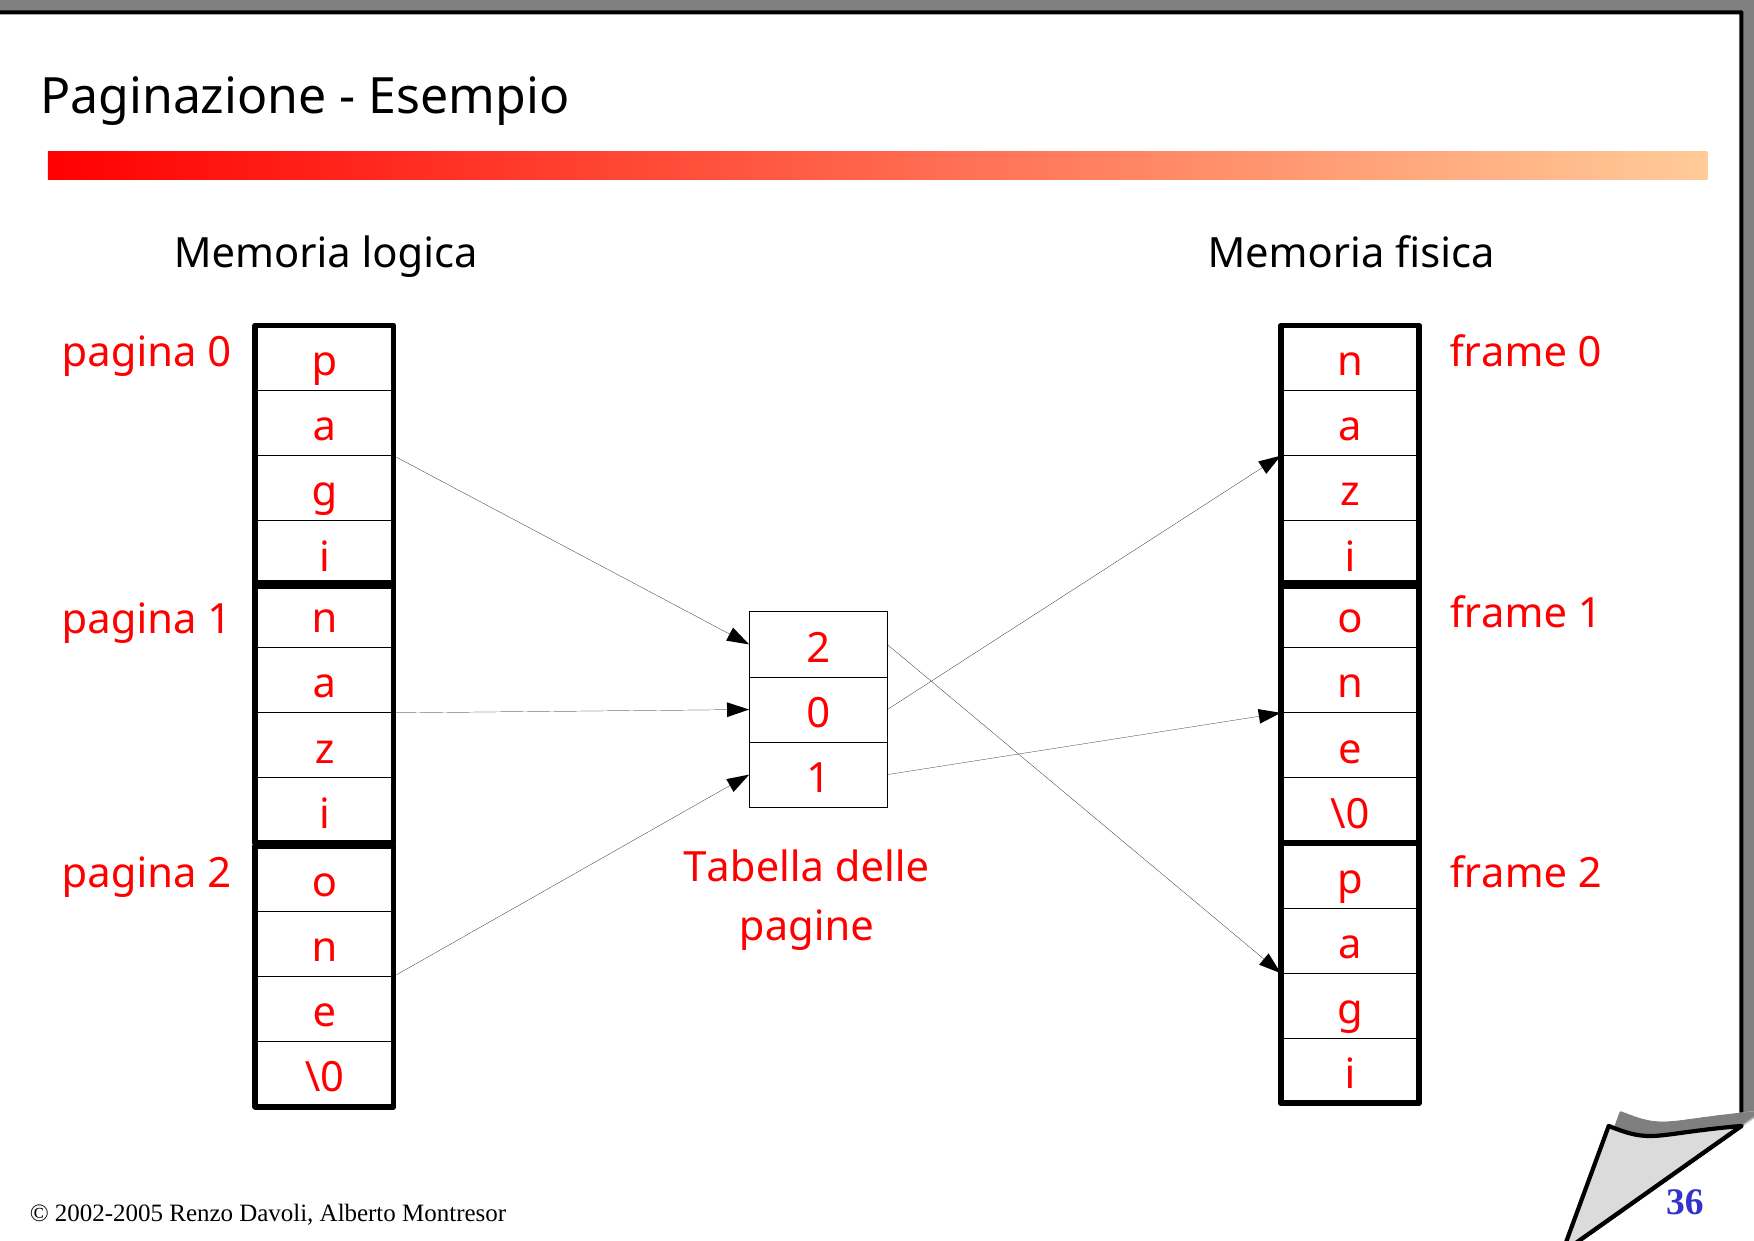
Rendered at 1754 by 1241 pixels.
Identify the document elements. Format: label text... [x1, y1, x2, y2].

text_box a [1284, 390, 1416, 455]
text_box pagina 2 [61, 839, 248, 904]
text_box pagina 1 [61, 585, 244, 650]
text_box 2 [749, 611, 888, 677]
title Paginazione - Esempio [40, 49, 1714, 144]
text_box z [258, 712, 391, 777]
text_box a [258, 647, 391, 712]
text_box g [258, 455, 391, 520]
text_box p [1284, 846, 1416, 908]
text_box i [258, 520, 391, 580]
text_box a [1284, 908, 1416, 973]
text_box z [1284, 455, 1416, 520]
text_box Memoria fisica [1207, 219, 1512, 284]
text_box e [258, 976, 391, 1041]
text_box i [258, 777, 391, 840]
text_box Tabella delle pagine [683, 833, 973, 965]
text_box a [258, 390, 391, 455]
text_box Memoria logica [173, 219, 494, 284]
text_box o [1284, 586, 1416, 647]
text_box n [258, 586, 391, 647]
text_box \0 [1284, 777, 1416, 840]
text_box i [1284, 1038, 1416, 1100]
text_box 0 [749, 677, 888, 742]
text_box e [1284, 712, 1416, 777]
text_box n [258, 911, 391, 976]
text_box frame 2 [1449, 839, 1633, 904]
text_box g [1284, 973, 1416, 1038]
text_box i [1284, 520, 1416, 580]
text_box p [258, 328, 391, 390]
text_box o [258, 849, 391, 911]
text_box frame 0 [1449, 319, 1632, 384]
text_box pagina 0 [61, 318, 248, 383]
text_box 1 [749, 742, 888, 808]
text_box n [1284, 647, 1416, 712]
text_box n [1284, 328, 1416, 390]
text_box \0 [258, 1041, 391, 1104]
text_box frame 1 [1449, 579, 1625, 644]
